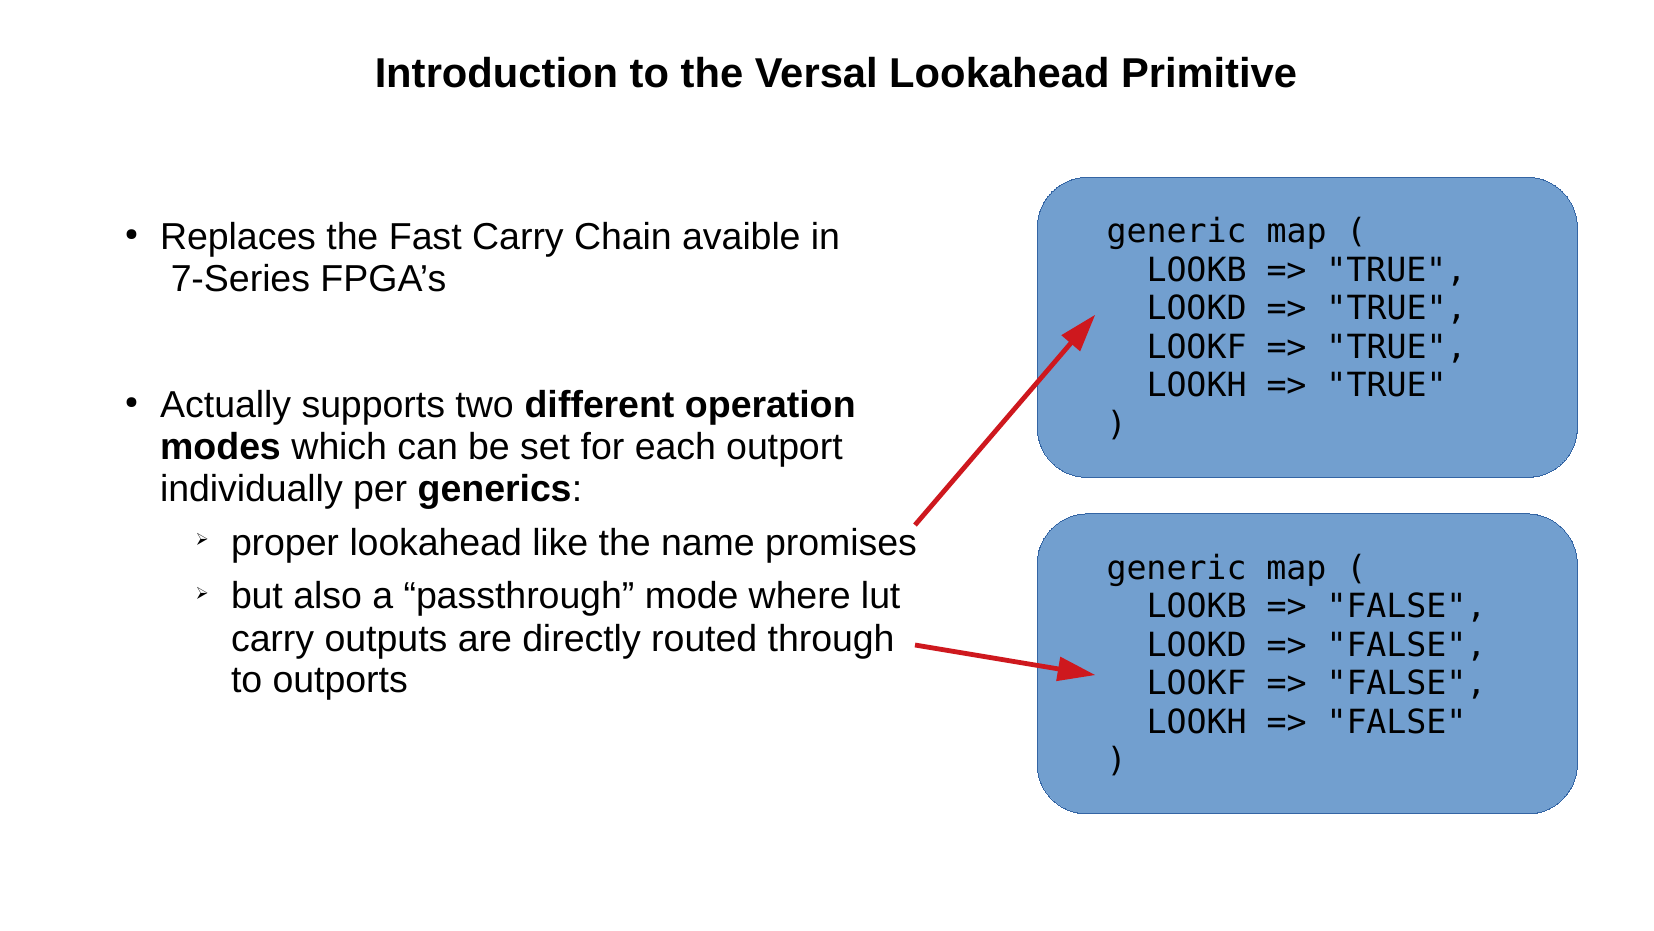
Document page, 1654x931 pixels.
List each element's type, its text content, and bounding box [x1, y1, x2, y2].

text_box Introduction to the Versal Lookahead Primitive [360, 42, 1336, 118]
text_box generic map ( LOOKB => "FALSE", LOOKD => "FALSE", LOOKF => "FALSE", LOOKH => "FALSE" ) [1037, 513, 1578, 814]
text_box generic map ( LOOKB => "TRUE", LOOKD => "TRUE", LOOKF => "TRUE", LOOKH => "TRUE" ) [1037, 177, 1578, 478]
text_box Replaces the Fast Carry Chain avaible in 7-Series FPGA’s Actually supports two different operation modes which can be set for each outport individually per generics: proper lookahead like the name promises but also a “passthrough” mode where lut carry outputs are directly routed through to outports [110, 207, 943, 763]
